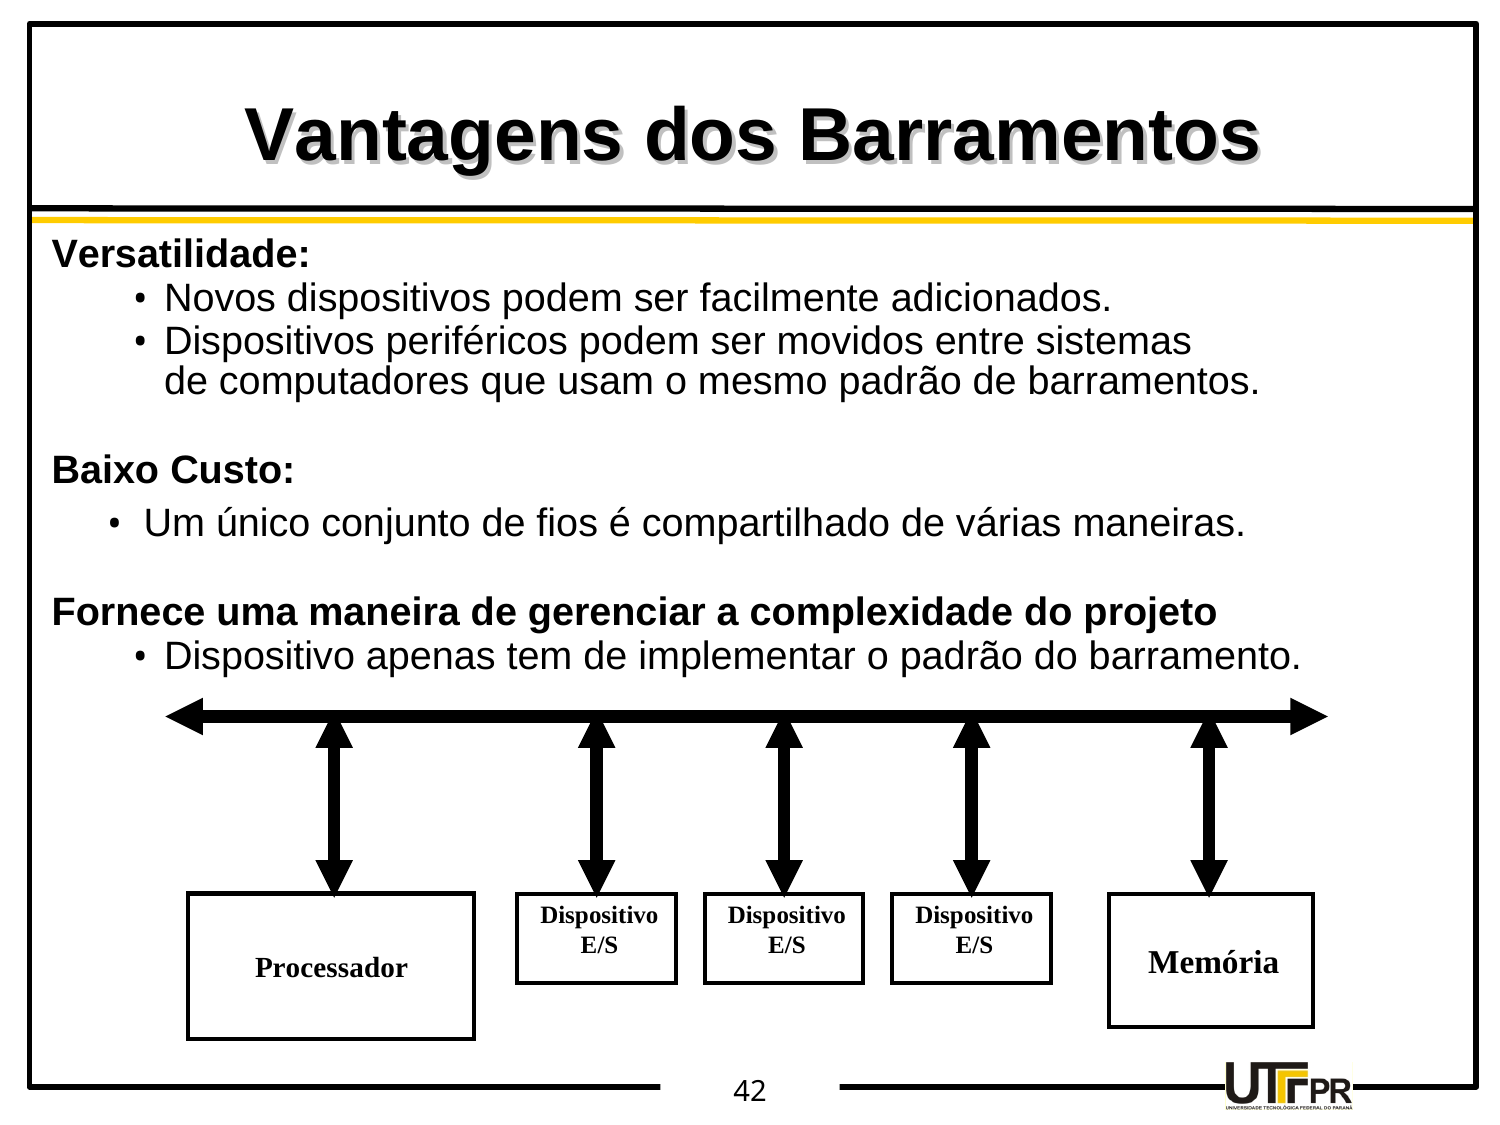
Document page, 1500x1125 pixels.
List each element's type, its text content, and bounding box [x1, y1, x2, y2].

title Vantagens dos Barramentos [29, 92, 1477, 188]
list Versatilidade: Novos dispositivos podem ser facilmente adicionados. Dispositivos periféricos podem ser movidos entre sistemas de computadores que usam o mesmo padrão de barramentos. Baixo Custo: Um único conjunto de fios é compartilhado de várias maneiras. Fornece uma maneira de gerenciar a complexidade do projeto Dispositivo apenas tem de implementar o padrão do barramento. [41, 231, 1453, 686]
text_box Processador [238, 941, 425, 992]
text_box Dispositivo E/S [896, 891, 1053, 966]
picture [1225, 1062, 1353, 1110]
text_box Dispositivo E/S [521, 891, 678, 966]
text_box Memória [1123, 933, 1305, 988]
text_box Dispositivo E/S [709, 891, 866, 966]
